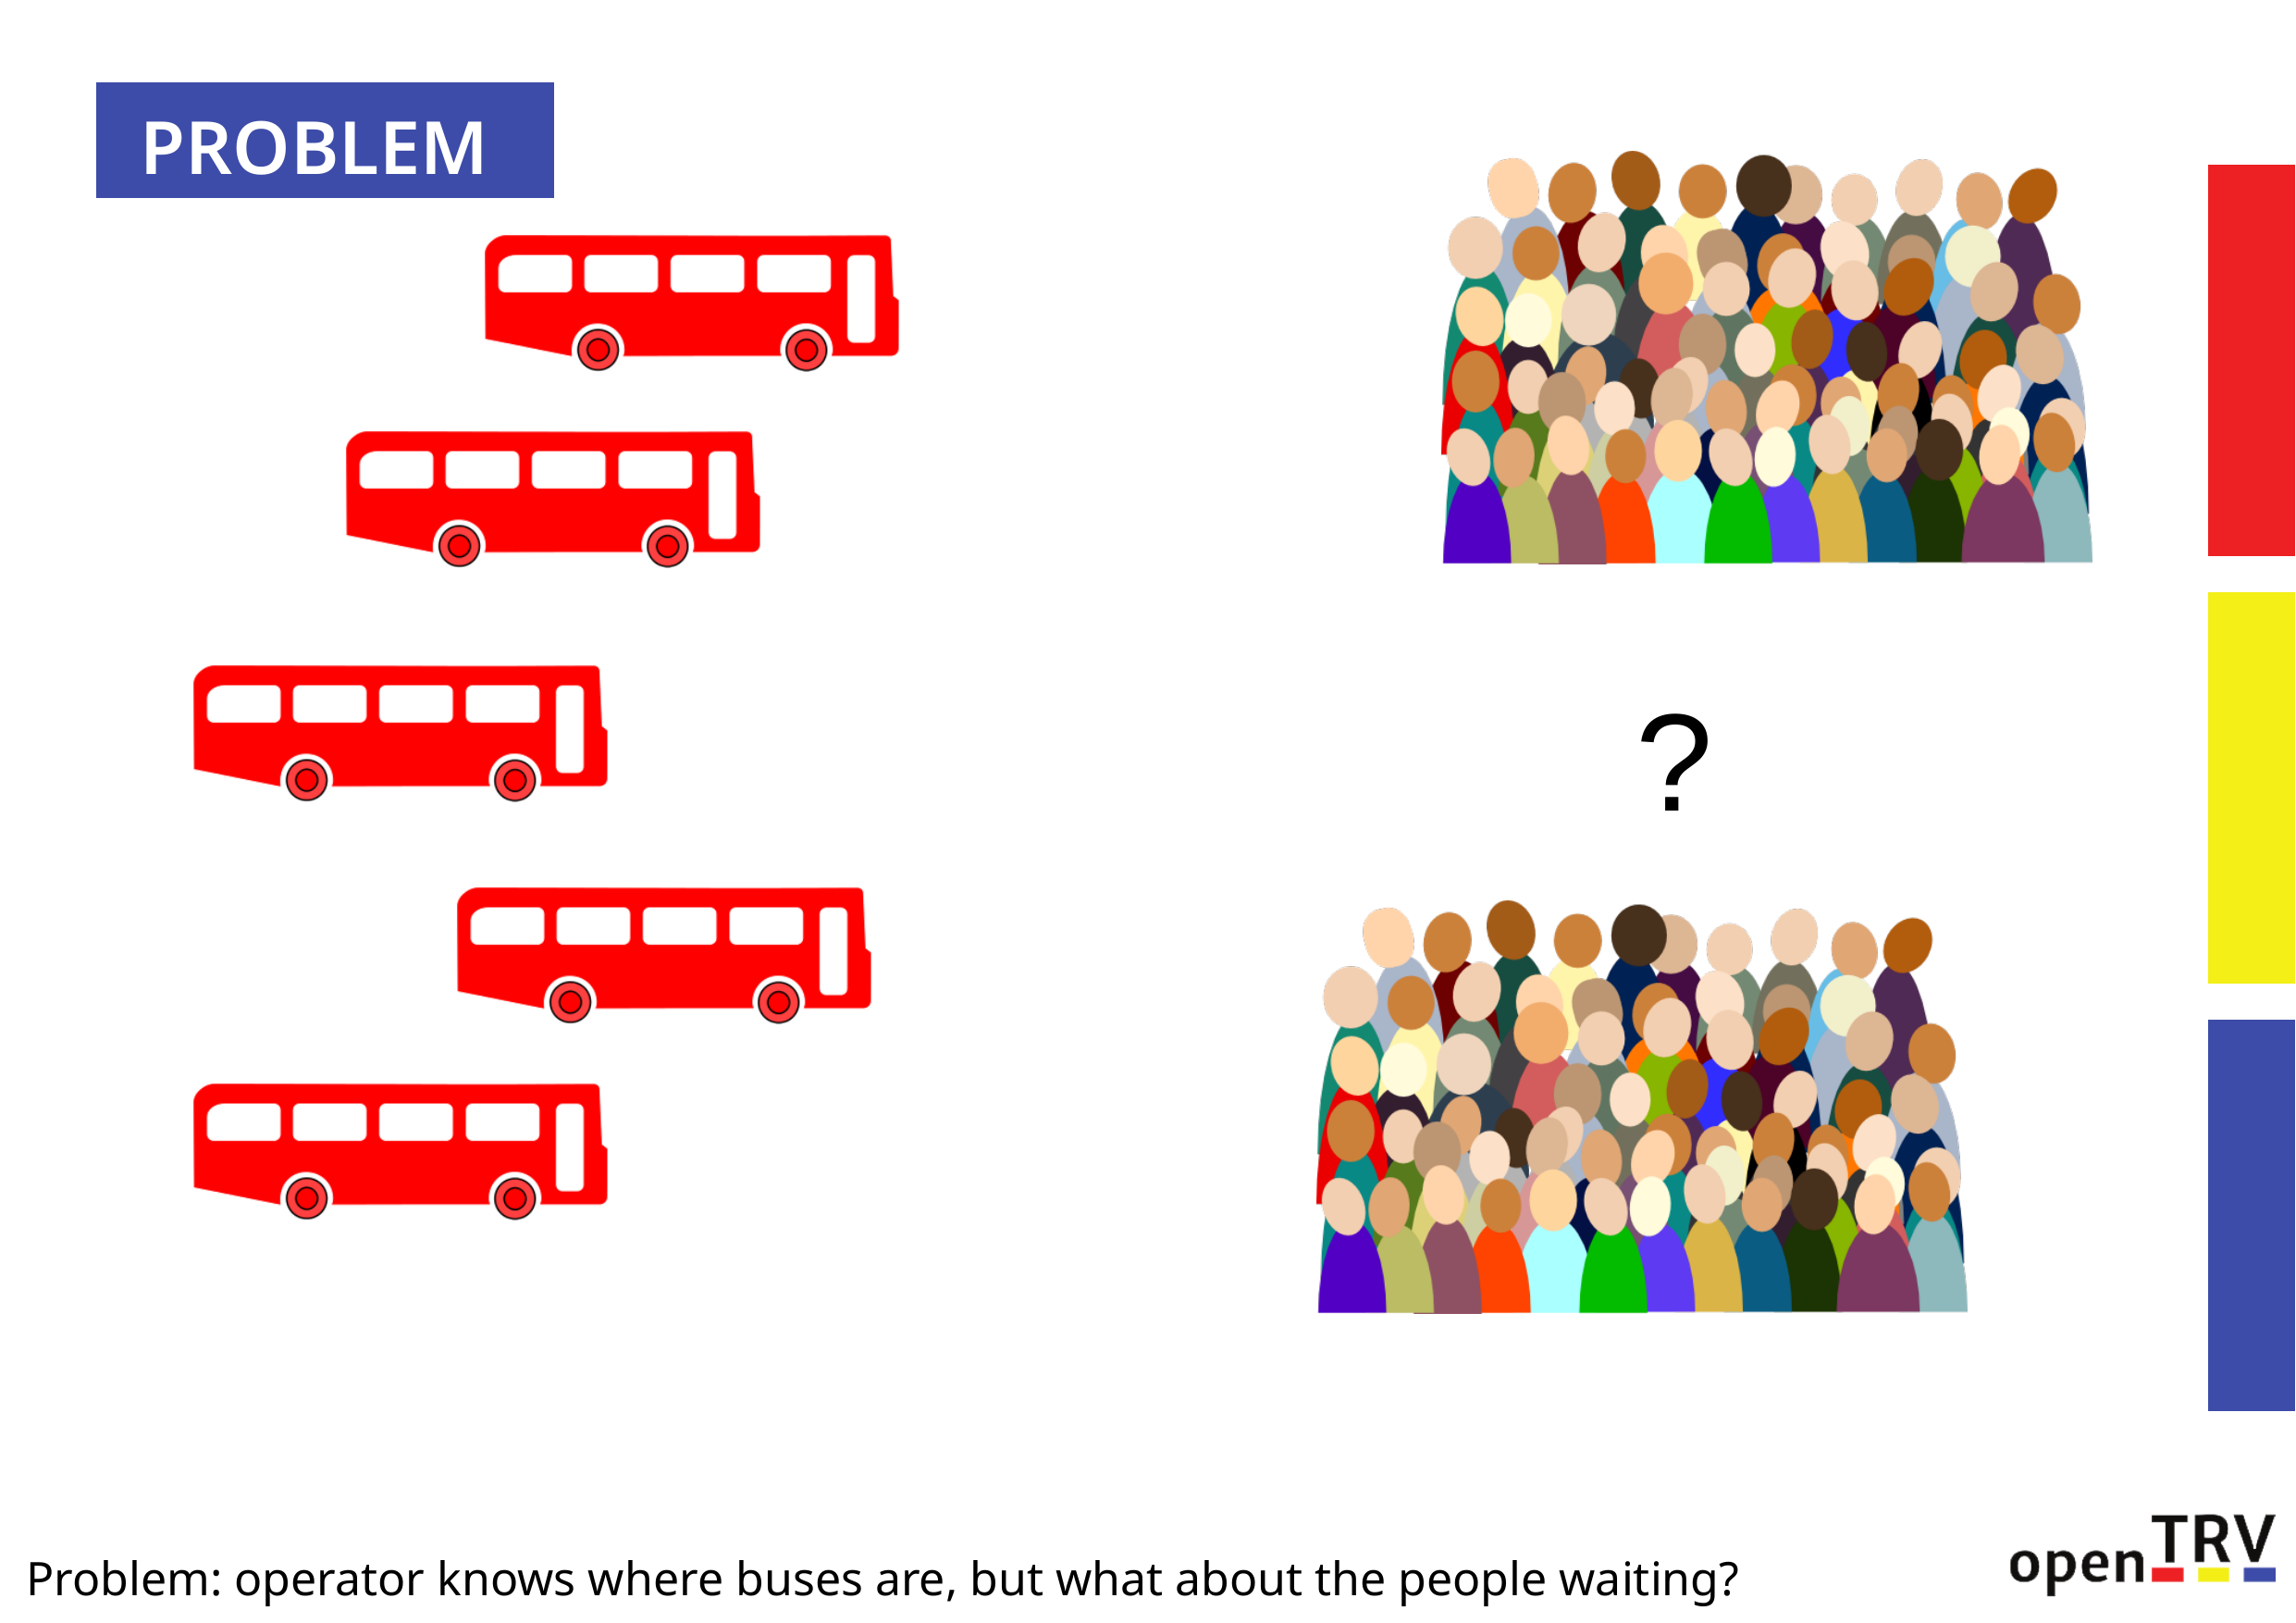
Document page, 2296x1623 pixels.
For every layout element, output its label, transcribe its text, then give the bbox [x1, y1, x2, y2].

picture [2009, 1500, 2276, 1619]
text_box [96, 82, 554, 198]
picture [1316, 900, 1968, 1314]
picture [456, 886, 873, 1024]
text_box [2208, 1020, 2295, 1411]
picture [192, 664, 610, 802]
picture [192, 1083, 610, 1220]
text_box Problem: operator knows where buses are, but what about the people waiting? [12, 1539, 1974, 1605]
picture [345, 430, 762, 568]
picture [1441, 151, 2092, 564]
text_box [2208, 592, 2295, 984]
text_box ? [1622, 678, 1727, 848]
text_box [2208, 165, 2295, 556]
text_box PROBLEM [140, 96, 693, 187]
picture [484, 234, 901, 372]
